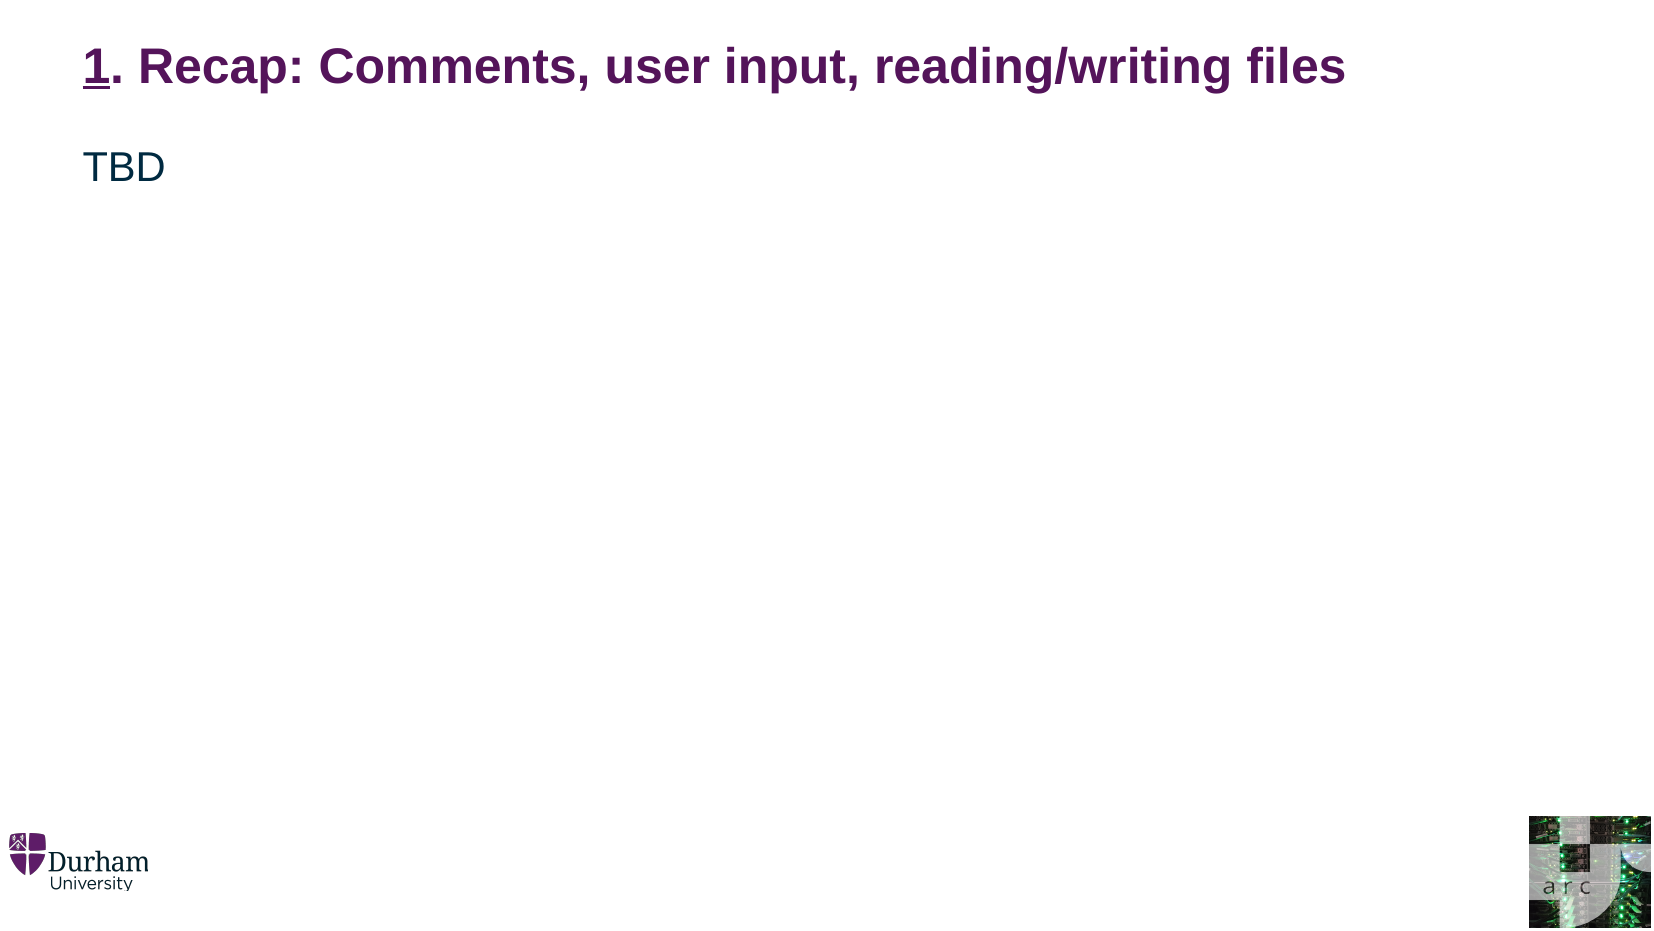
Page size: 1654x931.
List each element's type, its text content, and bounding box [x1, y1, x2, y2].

picture [1529, 816, 1651, 928]
title 1. Recap: Comments, user input, reading/writing files [82, 36, 1571, 93]
list TBD [82, 141, 1571, 745]
picture [9, 833, 148, 891]
